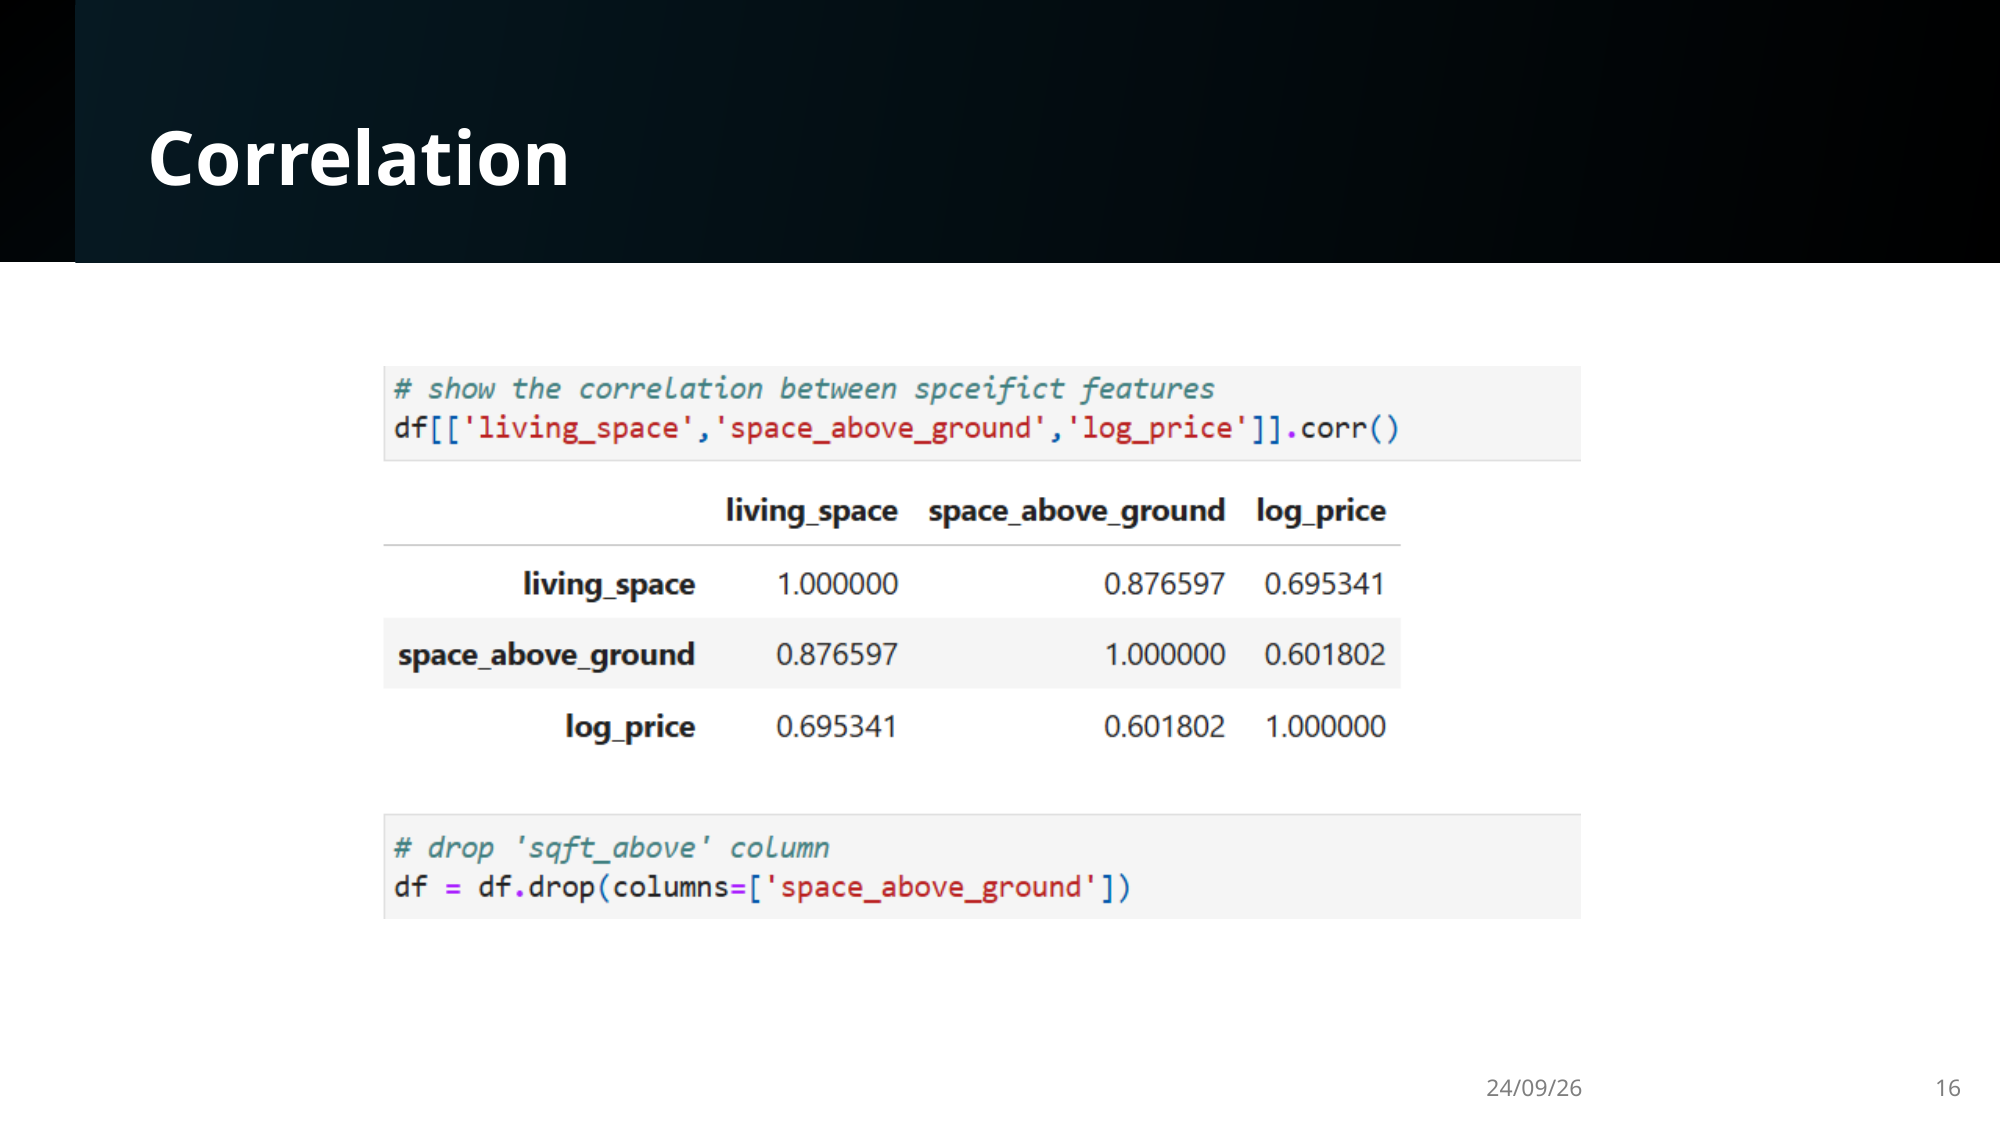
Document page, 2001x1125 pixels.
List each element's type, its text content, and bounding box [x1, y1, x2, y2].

text_box 15 [1920, 1058, 1994, 1119]
text_box 09/12/2024 [1471, 1058, 1920, 1119]
text_box [0, 0, 2000, 1125]
title Correlation [132, 75, 1757, 246]
picture [362, 367, 1581, 919]
